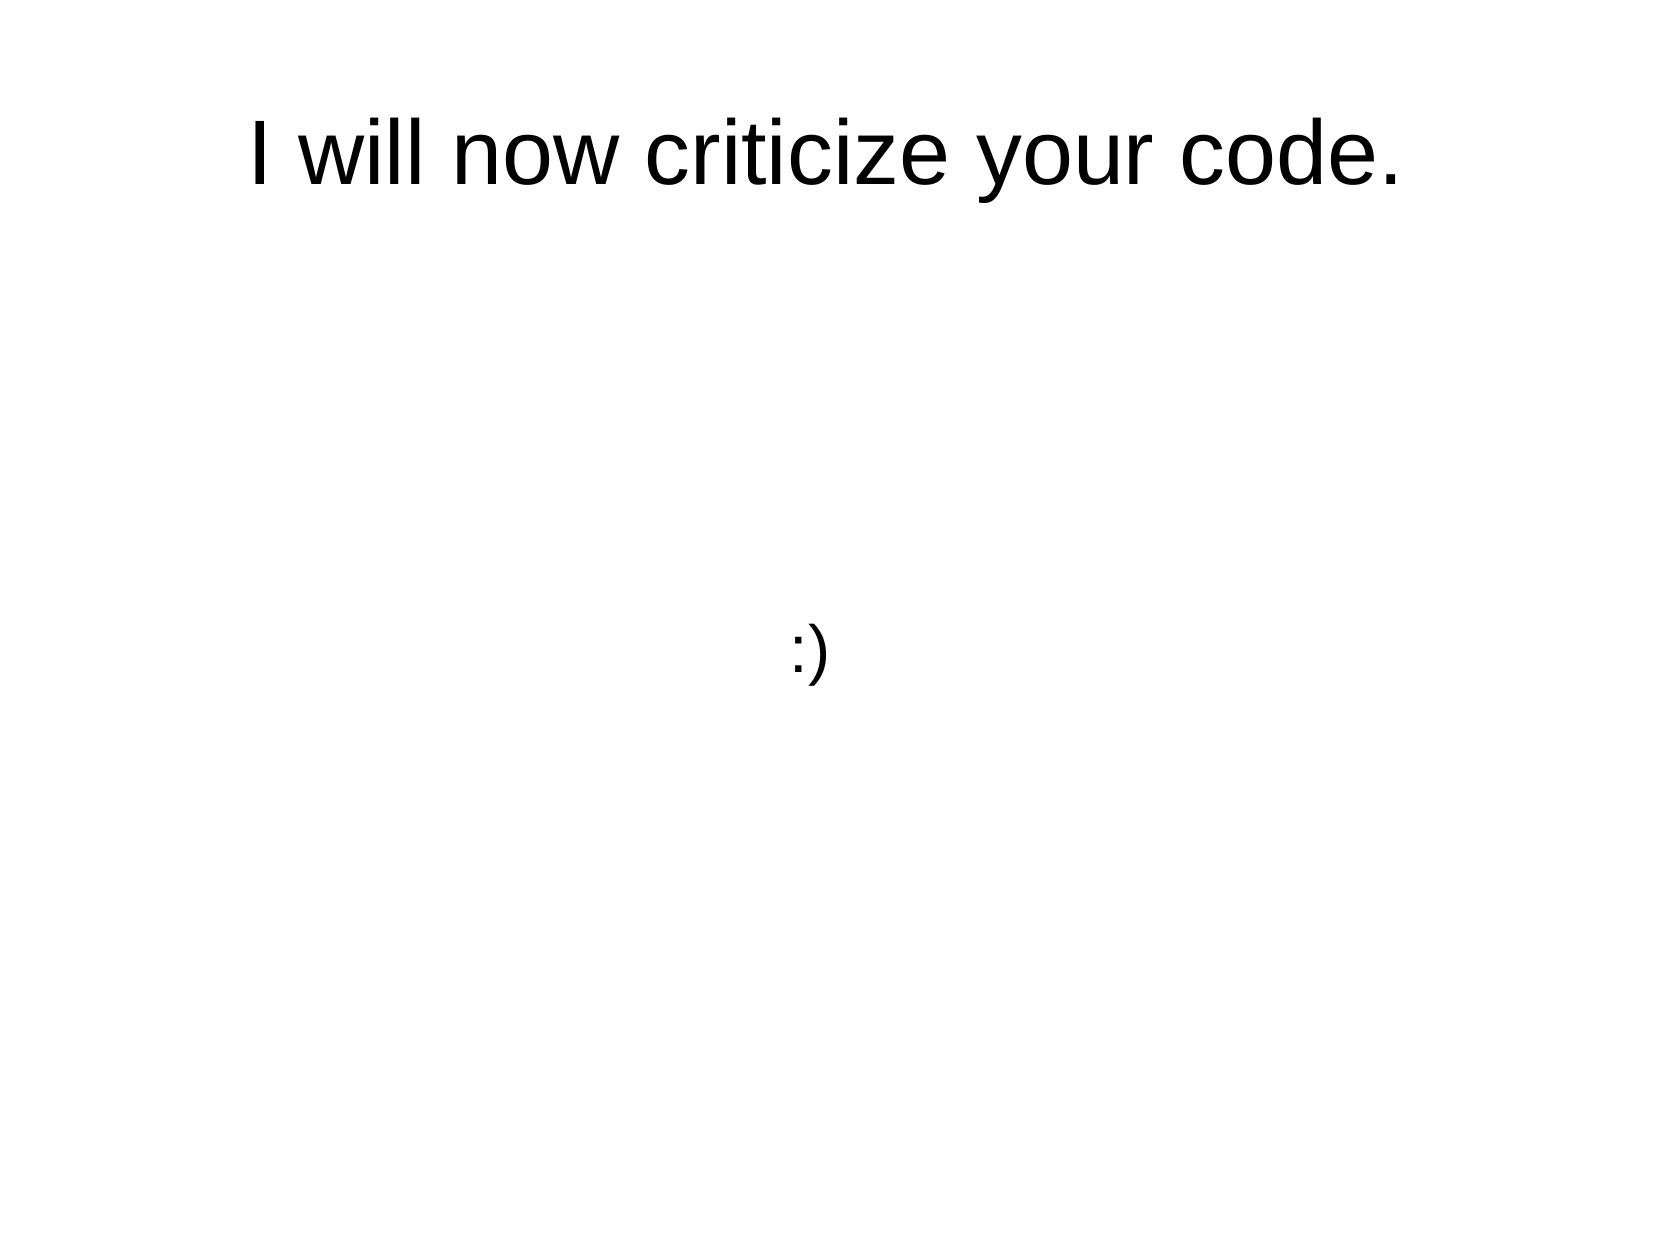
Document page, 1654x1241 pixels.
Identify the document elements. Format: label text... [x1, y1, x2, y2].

title I will now criticize your code. [82, 49, 1571, 257]
subtitle :) [82, 290, 1538, 1010]
